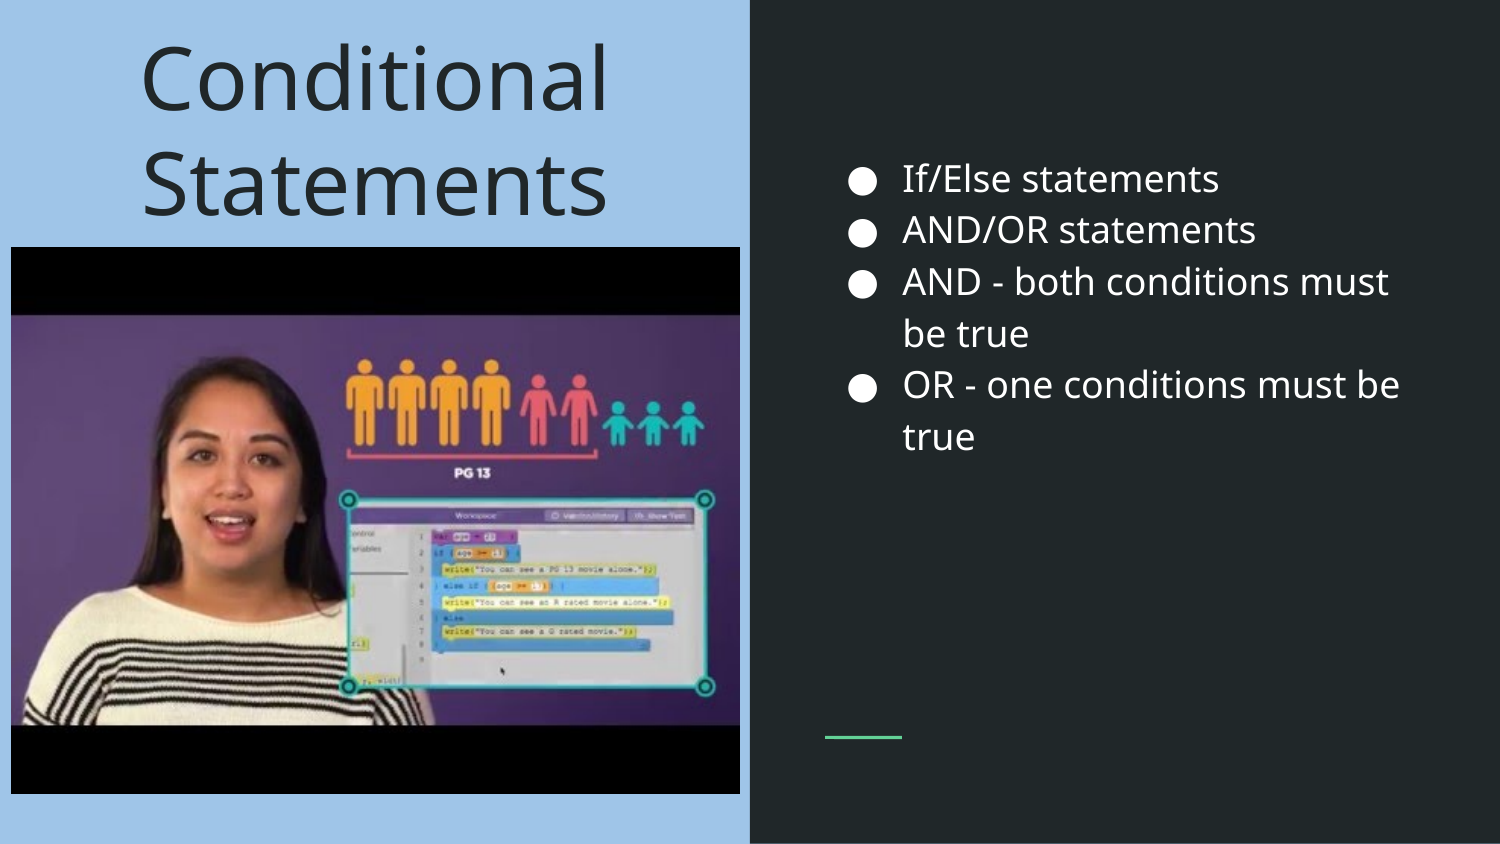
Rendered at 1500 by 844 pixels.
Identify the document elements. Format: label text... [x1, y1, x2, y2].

picture [11, 247, 740, 794]
list If/Else statements AND/OR statements AND - both conditions must be true OR - one conditions must be true [812, 0, 1442, 607]
title Conditional Statements [43, 0, 708, 247]
